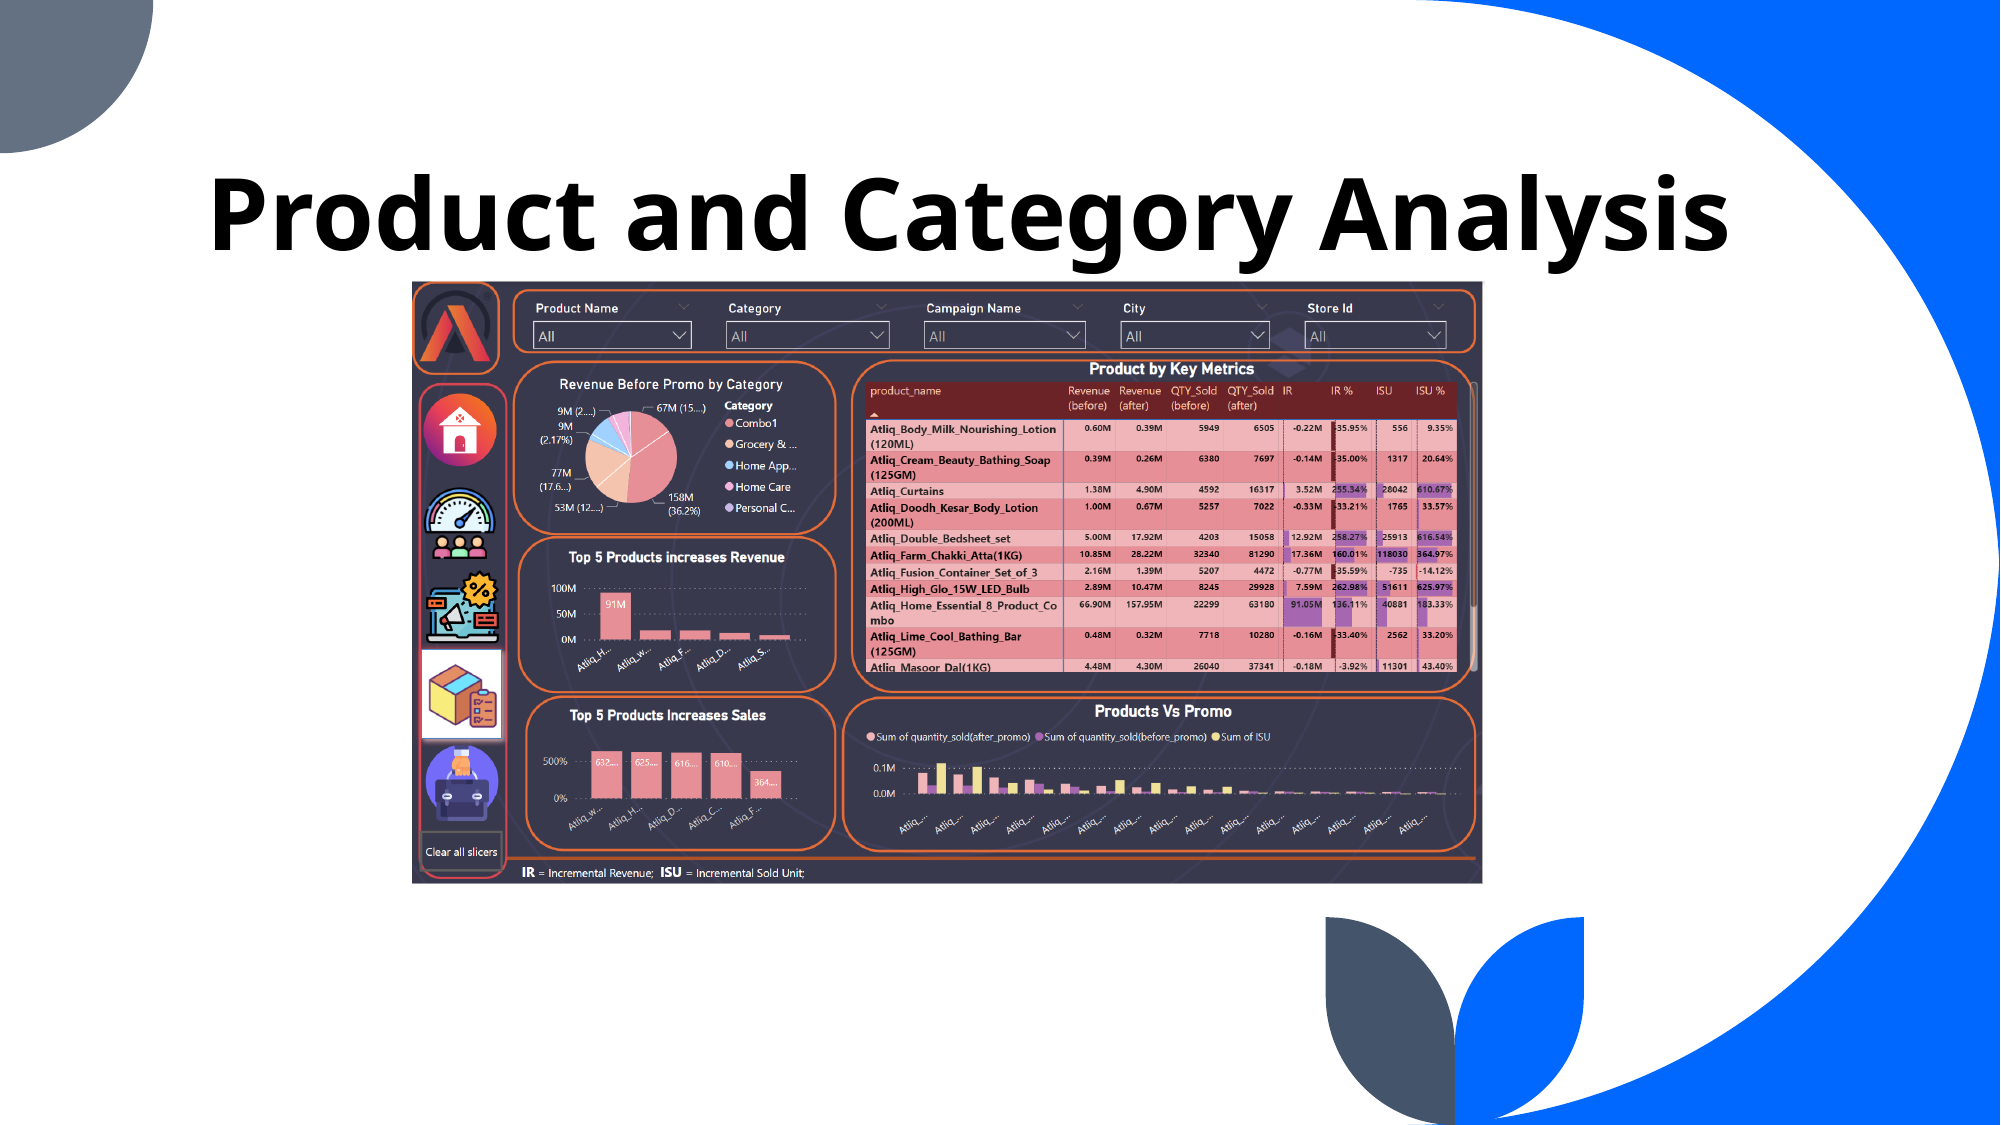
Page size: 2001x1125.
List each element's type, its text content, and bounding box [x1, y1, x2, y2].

picture [412, 280, 1485, 884]
title Product and Category Analysis [191, 62, 1796, 280]
